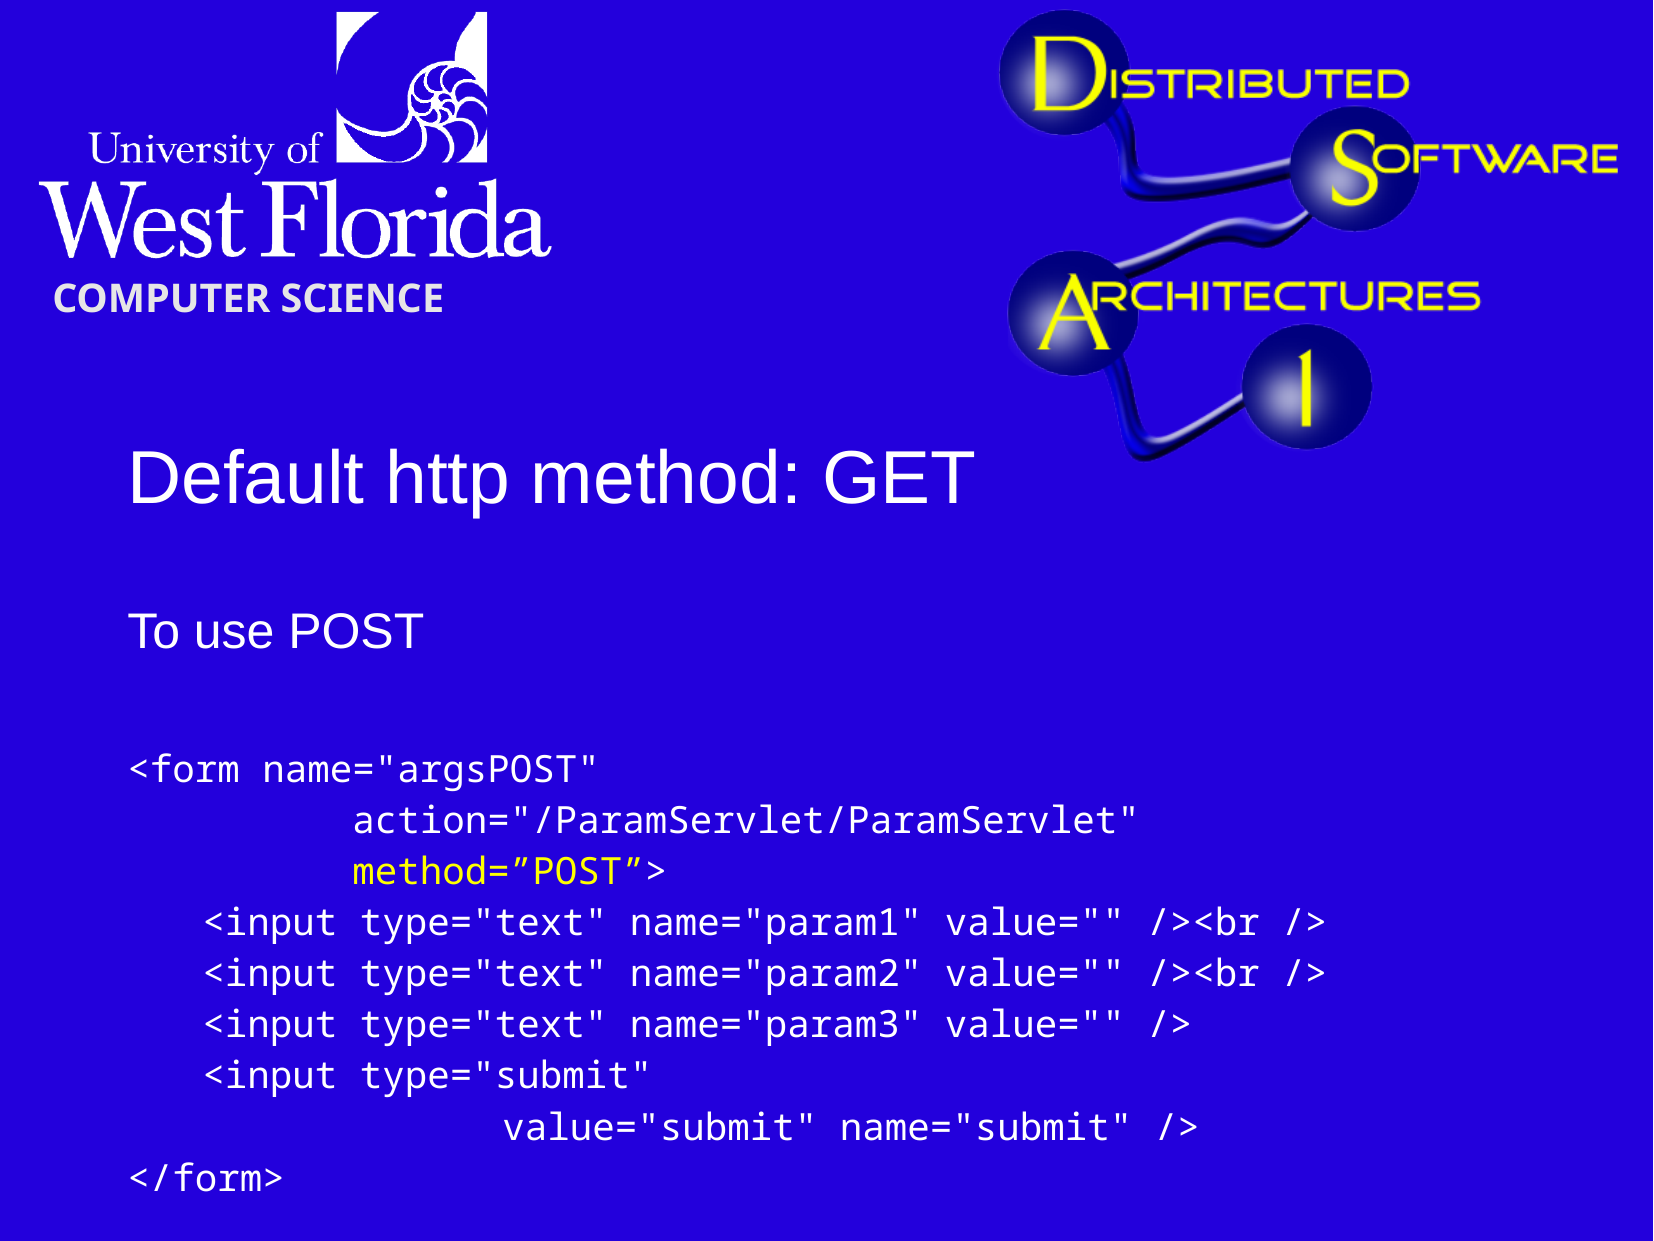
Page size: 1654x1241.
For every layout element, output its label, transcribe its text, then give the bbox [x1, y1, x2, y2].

picture [37, 0, 559, 262]
text_box Default http method: GET To use POST <form name="argsPOST" action="/ParamServlet/ParamServlet" method=”POST”> <input type="text" name="param1" value="" /><br /> <input type="text" name="param2" value="" /><br /> <input type="text" name="param3" value="" /> <input type="submit" value="submit" name="submit" /> </form> [112, 427, 1426, 1241]
text_box COMPUTER SCIENCE [37, 262, 563, 334]
picture [910, 0, 1653, 506]
